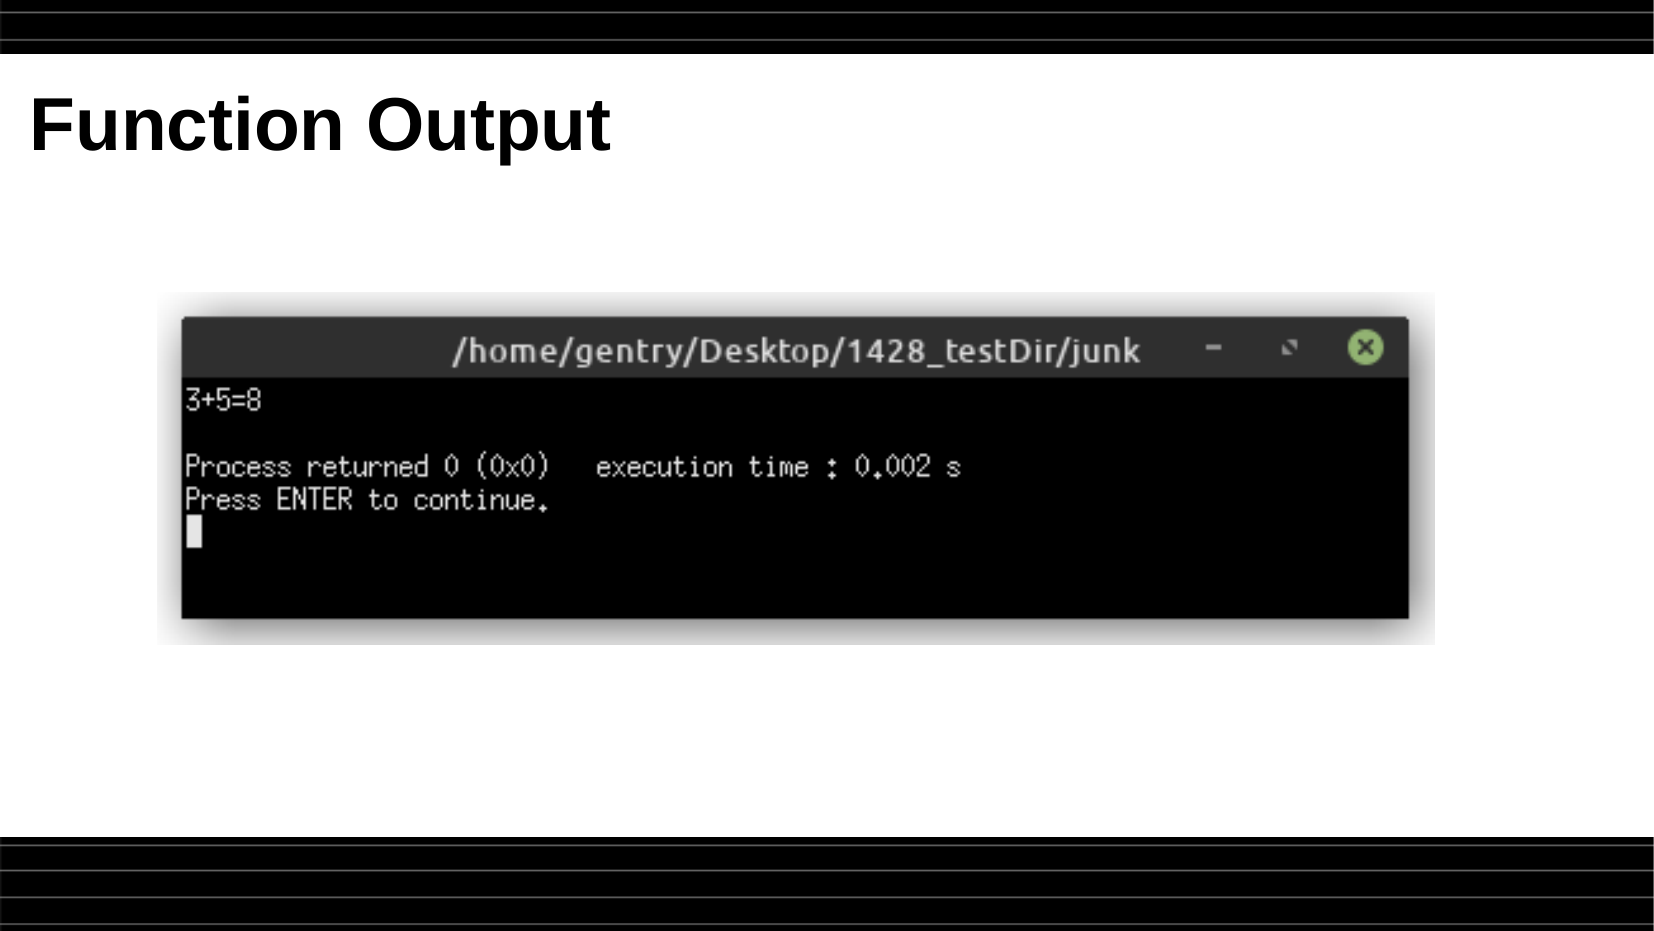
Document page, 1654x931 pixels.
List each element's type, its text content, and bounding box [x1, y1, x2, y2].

picture [0, 837, 1654, 931]
picture [0, 0, 1654, 54]
picture [157, 292, 1435, 646]
text_box Function Output [15, 75, 1546, 174]
